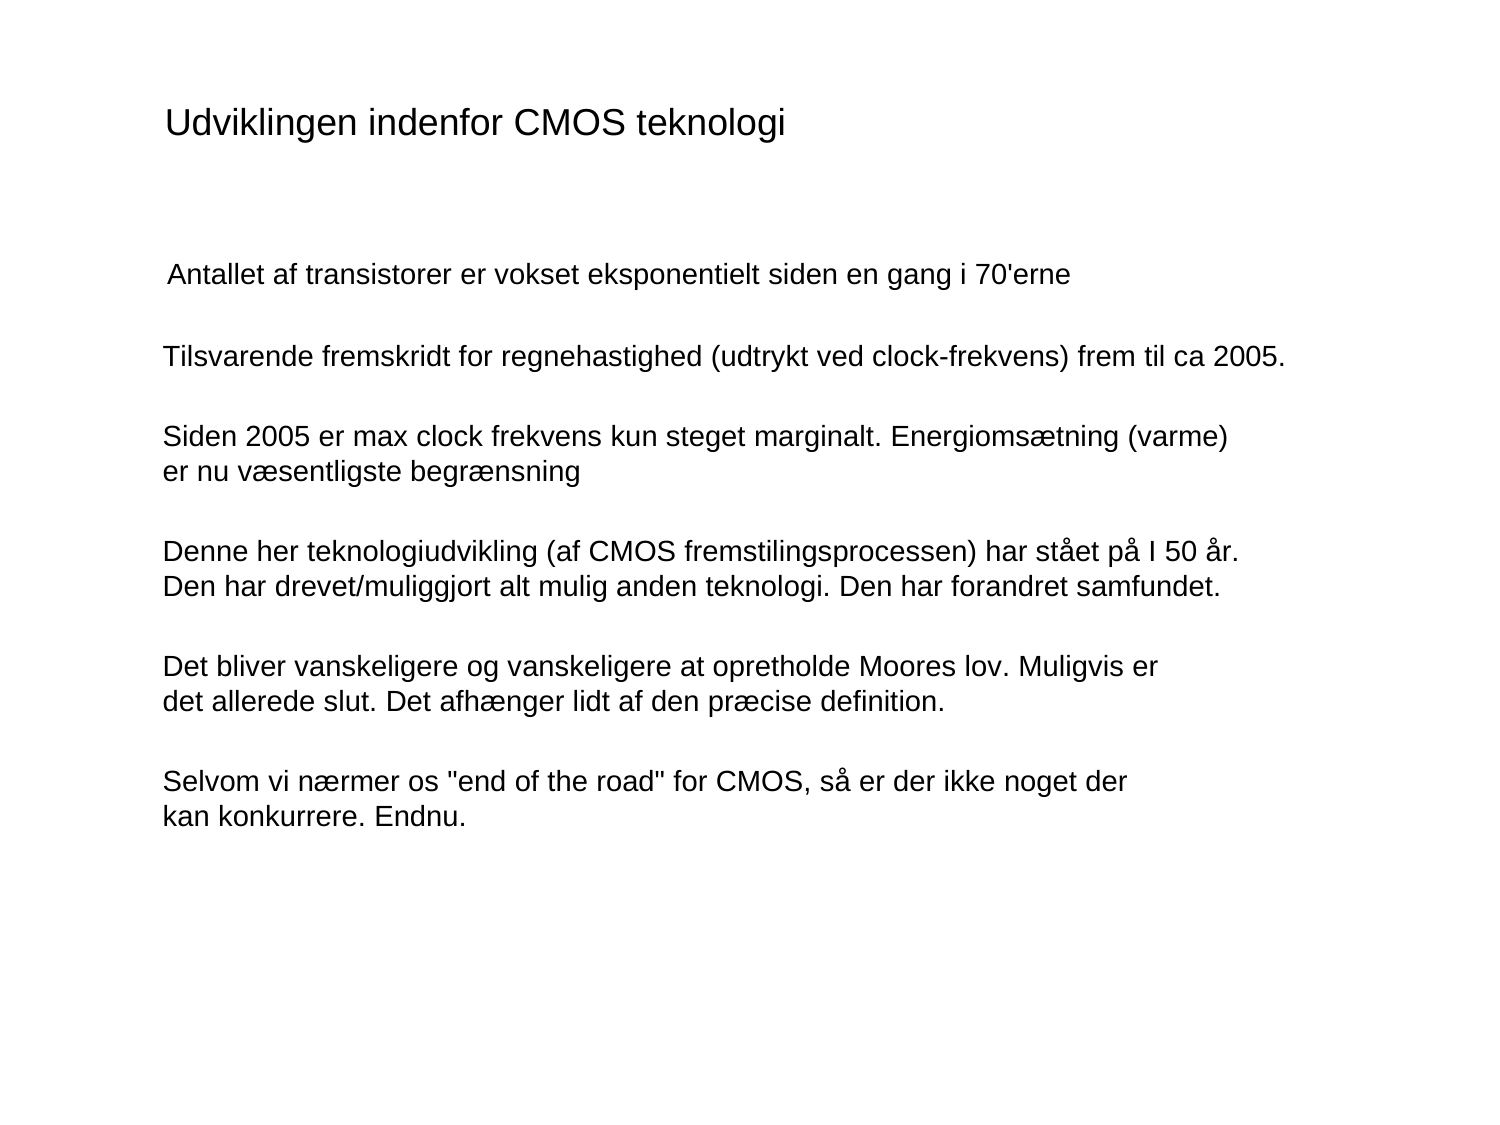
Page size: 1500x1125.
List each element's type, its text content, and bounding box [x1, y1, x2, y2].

text_box Antallet af transistorer er vokset eksponentielt siden en gang i 70'erne Tilsvarende fremskridt for regnehastighed (udtrykt ved clock-frekvens) frem til ca 2005. Siden 2005 er max clock frekvens kun steget marginalt. Energiomsætning (varme) er nu væsentligste begrænsning Denne her teknologiudvikling (af CMOS fremstilingsprocessen) har stået på I 50 år. Den har drevet/muliggjort alt mulig anden teknologi. Den har forandret samfundet. Det bliver vanskeligere og vanskeligere at opretholde Moores lov. Muligvis er det allerede slut. Det afhænger lidt af den præcise definition. Selvom vi nærmer os "end of the road" for CMOS, så er der ikke noget der kan konkurrere. Endnu. [131, 239, 1366, 884]
text_box Udviklingen indenfor CMOS teknologi [150, 90, 802, 150]
